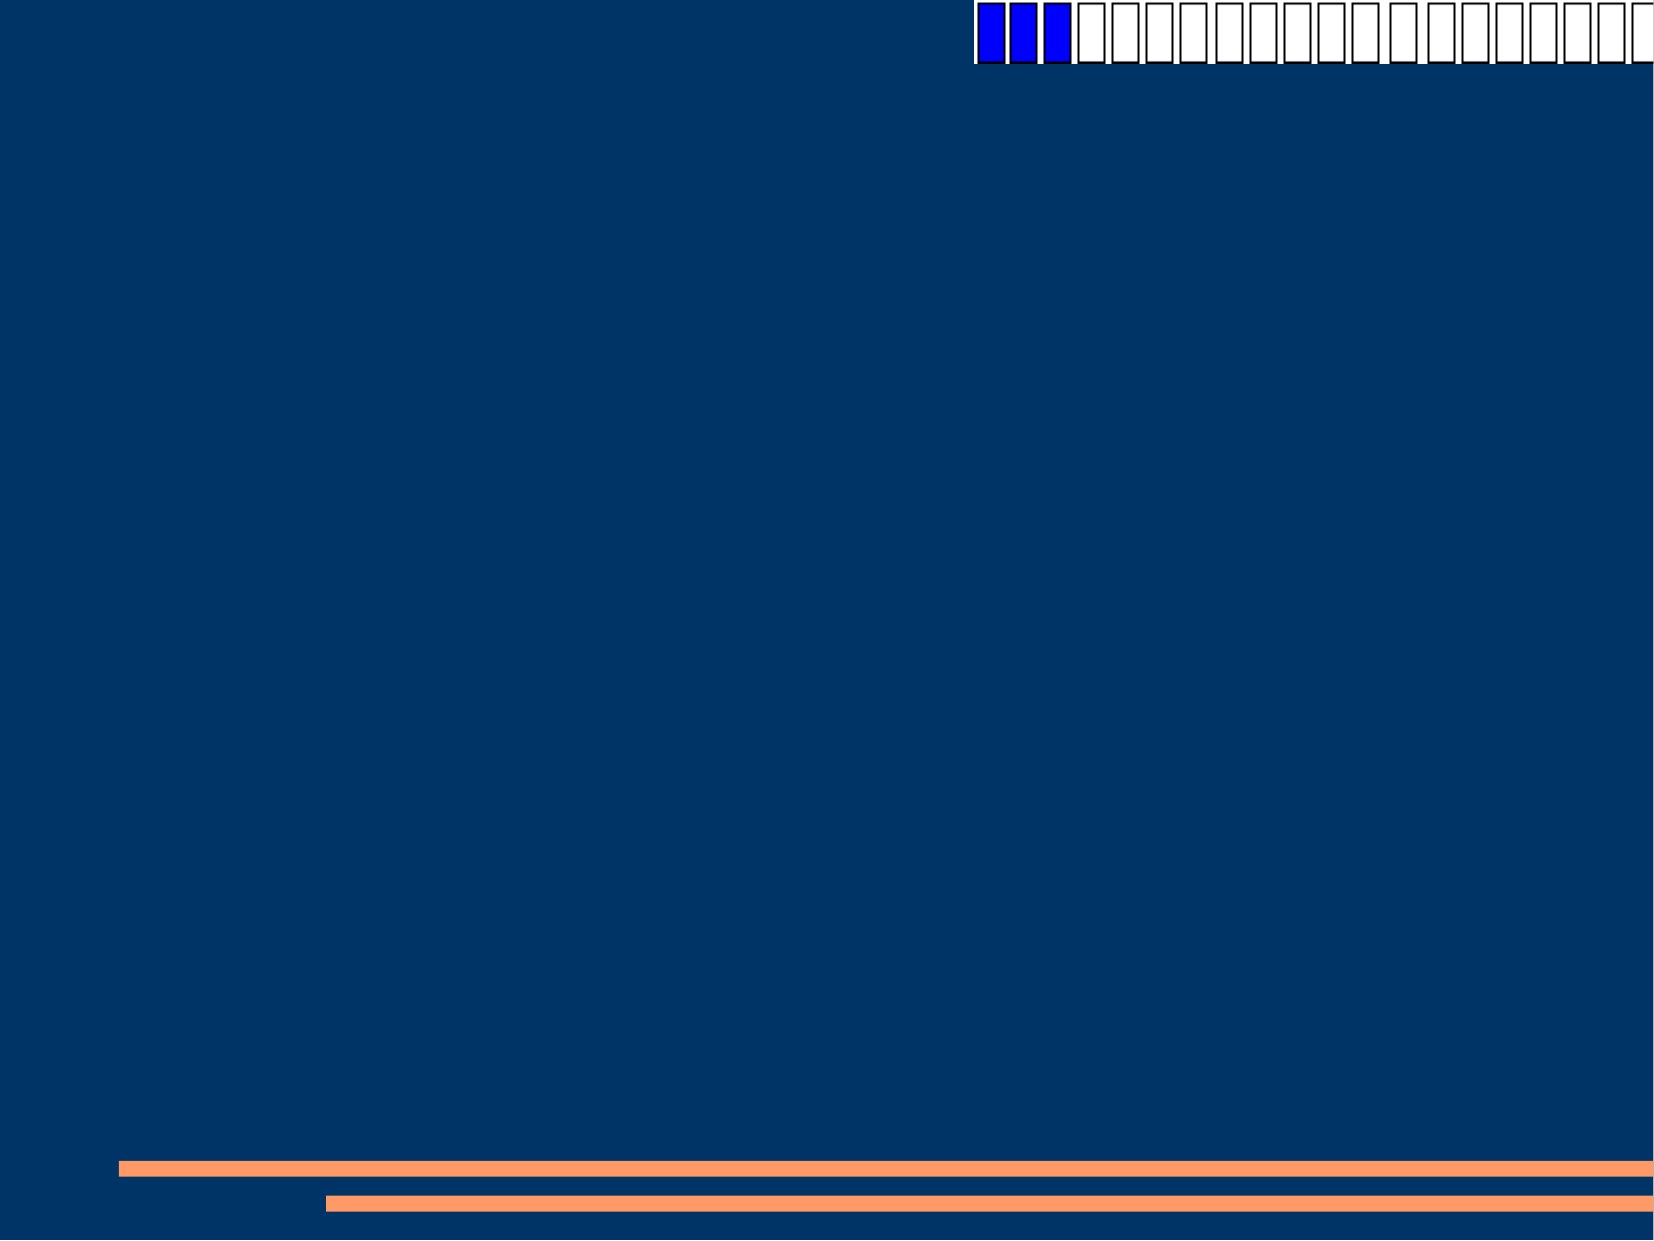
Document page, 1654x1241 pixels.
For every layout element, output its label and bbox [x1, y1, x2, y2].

picture [974, 0, 1654, 64]
